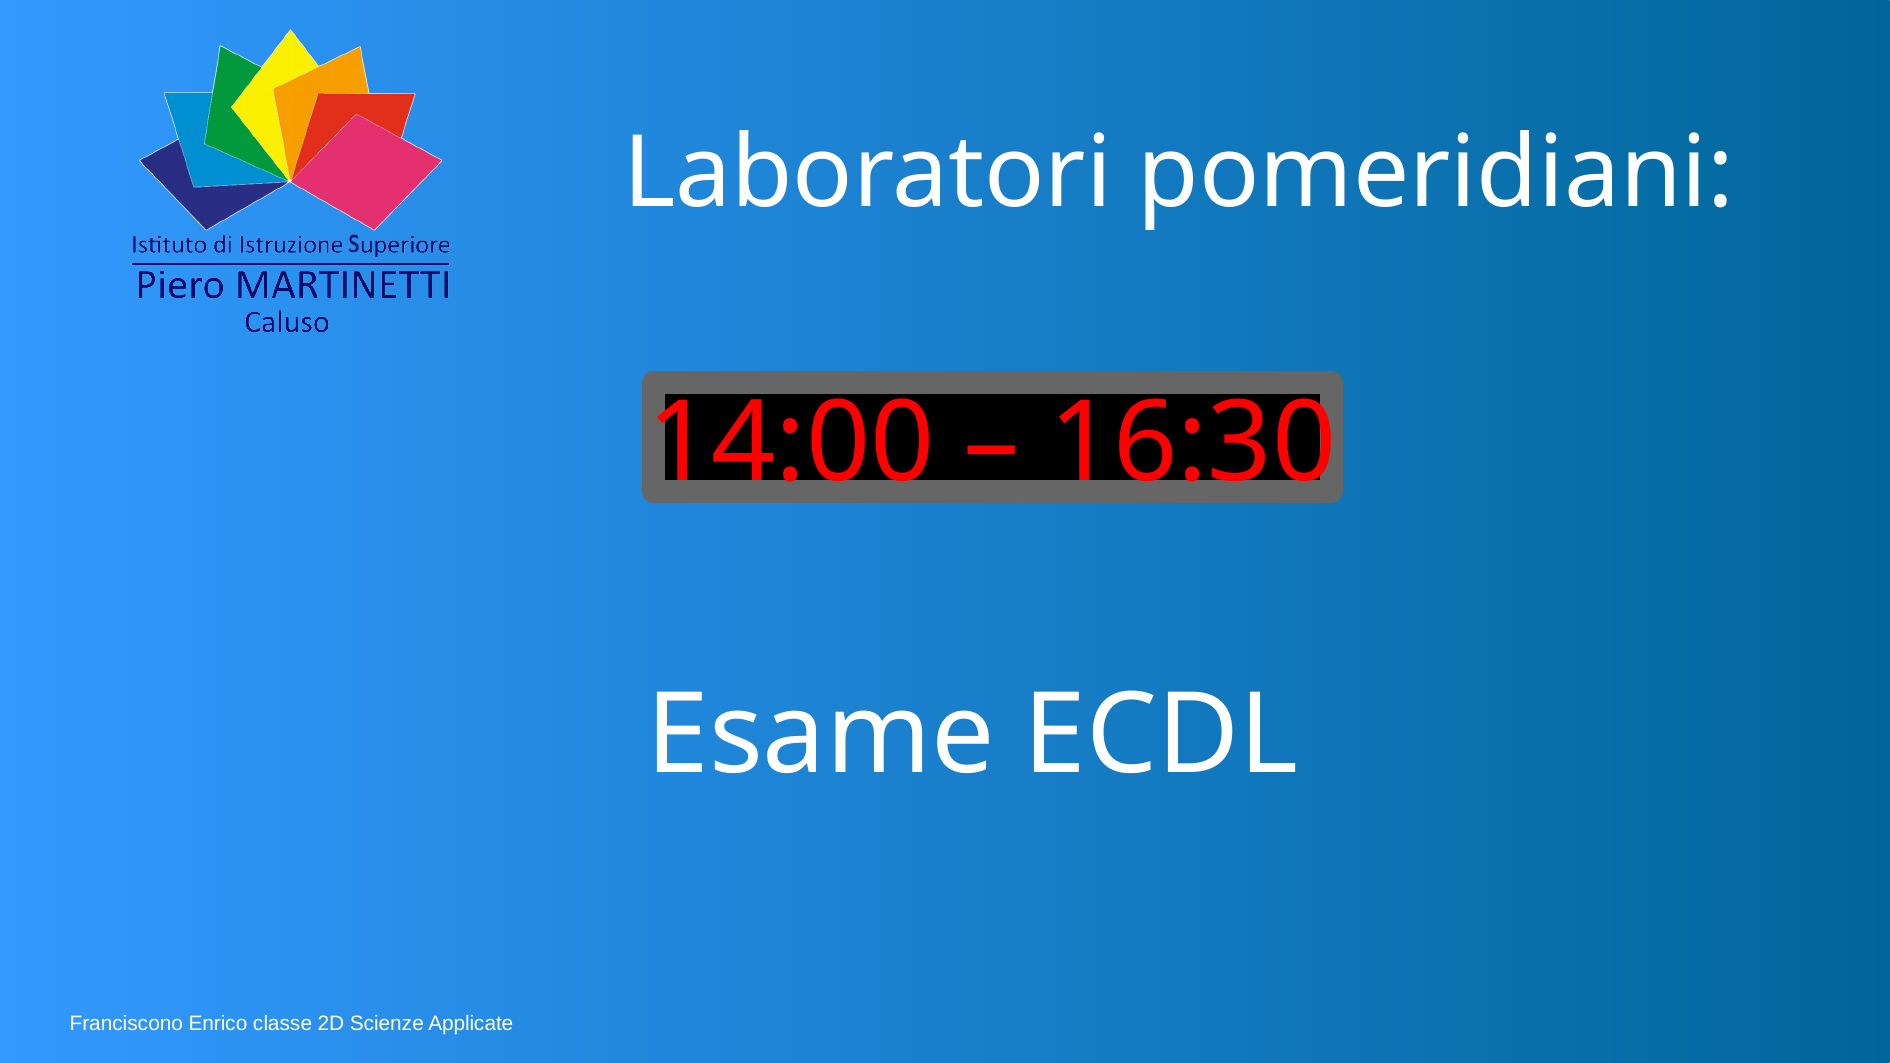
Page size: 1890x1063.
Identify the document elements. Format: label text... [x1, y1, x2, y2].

text_box Esame ECDL [225, 491, 1720, 1042]
text_box Franciscono Enrico classe 2D Scienze Applicate [54, 1004, 628, 1063]
text_box 14:00 – 16:30 [653, 382, 1332, 492]
text_box Laboratori pomeridiani: [591, 91, 1861, 338]
picture [0, 23, 591, 355]
